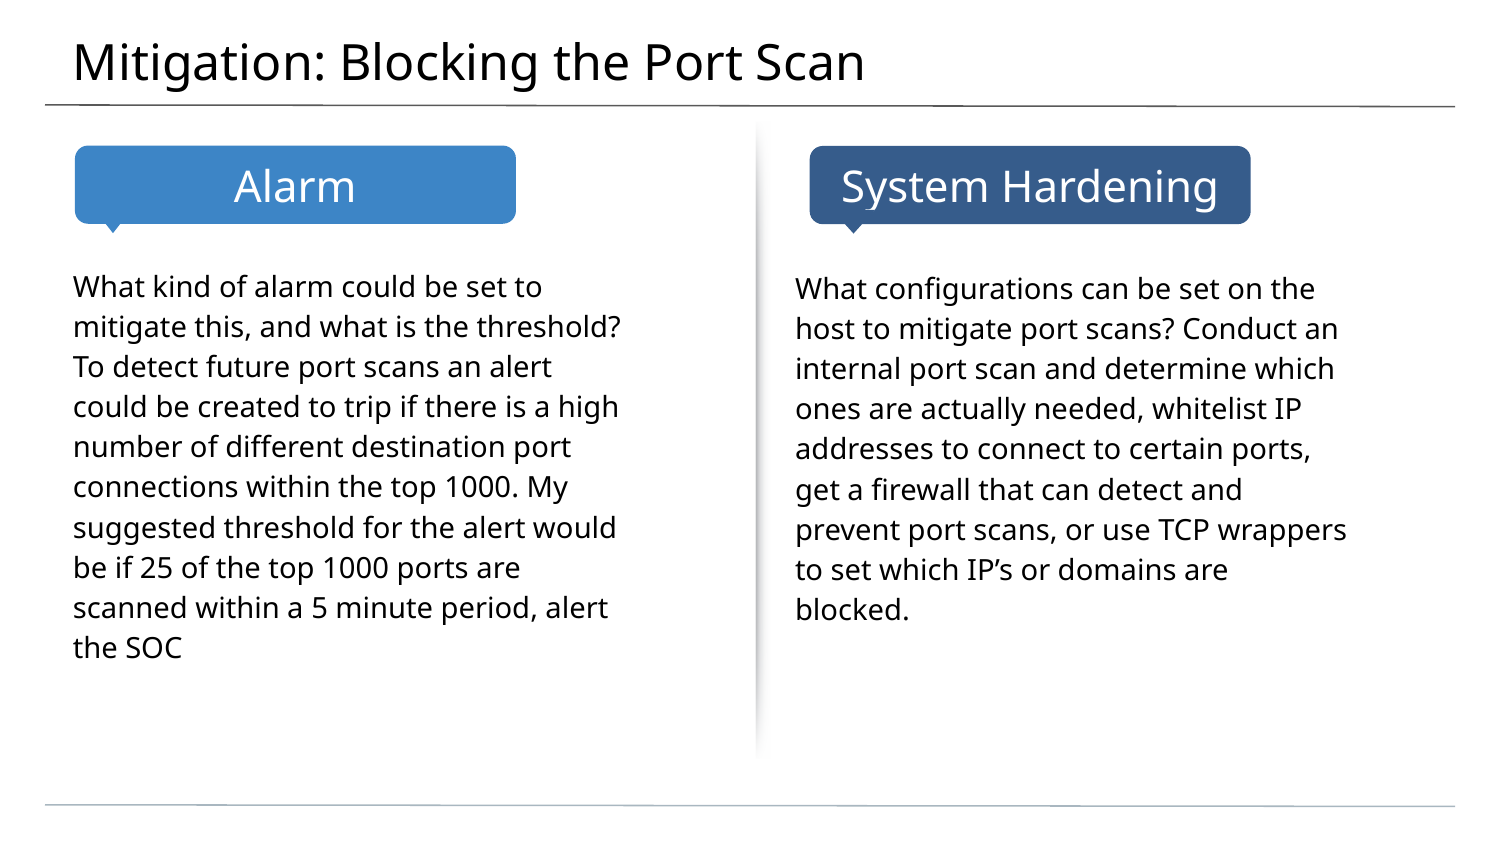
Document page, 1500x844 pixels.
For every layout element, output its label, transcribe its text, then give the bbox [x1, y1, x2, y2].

title Mitigation: Blocking the Port Scan [0, 0, 1500, 88]
subtitle What configurations can be set on the host to mitigate port scans? Conduct an internal port scan and determine which ones are actually needed, whitelist IP addresses to connect to certain ports, get a firewall that can detect and prevent port scans, or use TCP wrappers to set which IP’s or domains are blocked. [719, 264, 1426, 807]
picture [703, 107, 839, 782]
subtitle What kind of alarm could be set to mitigate this, and what is the threshold? To detect future port scans an alert could be created to trip if there is a high number of different destination port connections within the top 1000. My suggested threshold for the alert would be if 25 of the top 1000 ports are scanned within a 5 minute period, alert the SOC [0, 262, 704, 764]
